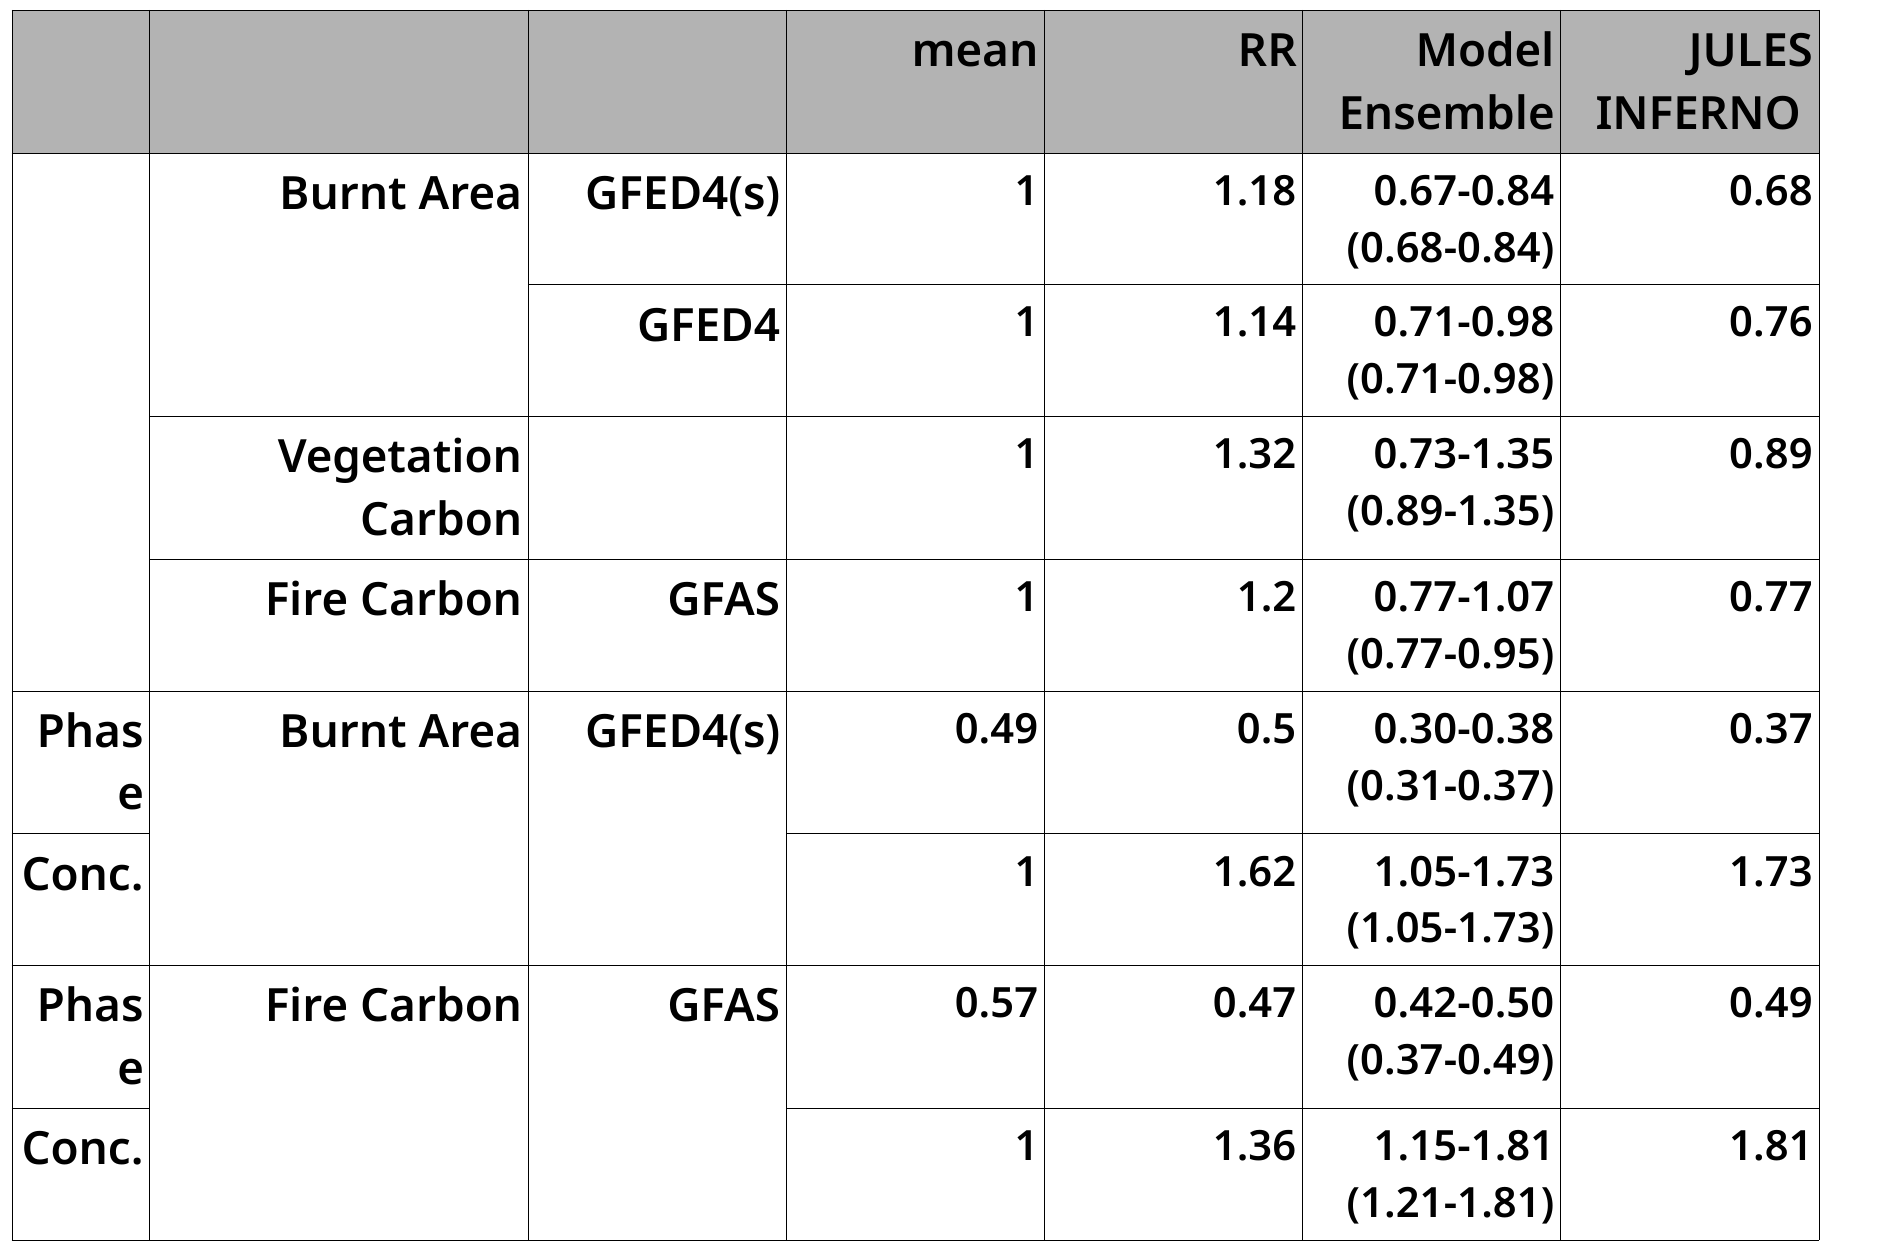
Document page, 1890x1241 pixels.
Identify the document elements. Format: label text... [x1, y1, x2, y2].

table_cell [13, 154, 149, 691]
table_cell Conc. [13, 834, 149, 965]
table_cell 0.71-0.98 (0.71-0.98) [1303, 285, 1560, 416]
table_header Model Ensemble [1303, 11, 1560, 153]
table_cell 1.14 [1045, 285, 1302, 416]
table_cell 1 [787, 285, 1044, 416]
table_cell 0.67-0.84 (0.68-0.84) [1303, 154, 1560, 284]
table_cell Conc. [13, 1109, 149, 1240]
table_cell Burnt Area [150, 154, 528, 416]
table_cell 0.37 [1561, 692, 1819, 833]
table_cell 0.47 [1045, 966, 1302, 1108]
table_cell 0.89 [1561, 417, 1819, 559]
table_cell 0.77-1.07 (0.77-0.95) [1303, 560, 1560, 691]
table_cell 1.2 [1045, 560, 1302, 691]
table_cell GFED4(s) [529, 692, 786, 965]
table_cell 1.18 [1045, 154, 1302, 284]
table_cell 0.76 [1561, 285, 1819, 416]
table_cell 1 [787, 154, 1044, 284]
table_cell 1.73 [1561, 834, 1819, 965]
table_cell 1.05-1.73 (1.05-1.73) [1303, 834, 1560, 965]
table_cell Burnt Area [150, 692, 528, 965]
table_cell Phase [13, 966, 149, 1108]
table_cell [529, 417, 786, 559]
table_cell 1 [787, 417, 1044, 559]
table_cell Fire Carbon [150, 966, 528, 1240]
table_header JULES INFERNO [1561, 11, 1819, 153]
table_cell 1.15-1.81 (1.21-1.81) [1303, 1109, 1560, 1240]
table_cell Vegetation Carbon [150, 417, 528, 559]
table_cell GFAS [529, 966, 786, 1240]
table_cell Fire Carbon [150, 560, 528, 691]
table_cell GFED4 [529, 285, 786, 416]
table_header mean [787, 11, 1044, 153]
table_cell 1 [787, 1109, 1044, 1240]
table_cell 0.57 [787, 966, 1044, 1108]
table_cell 0.73-1.35 (0.89-1.35) [1303, 417, 1560, 559]
table_cell 1.62 [1045, 834, 1302, 965]
table_cell 1 [787, 834, 1044, 965]
table_cell 1.36 [1045, 1109, 1302, 1240]
table_cell 1.81 [1561, 1109, 1819, 1240]
table_header [529, 11, 786, 153]
table_cell 1.32 [1045, 417, 1302, 559]
table_cell GFAS [529, 560, 786, 691]
table_cell 0.68 [1561, 154, 1819, 284]
table_cell GFED4(s) [529, 154, 786, 284]
table_cell 1 [787, 560, 1044, 691]
table_header [13, 11, 149, 153]
table_cell Phase [13, 692, 149, 833]
table_cell 0.30-0.38 (0.31-0.37) [1303, 692, 1560, 833]
table_cell 0.49 [1561, 966, 1819, 1108]
table_cell 0.5 [1045, 692, 1302, 833]
table_header [150, 11, 528, 153]
table_header RR [1045, 11, 1302, 153]
table_cell 0.42-0.50 (0.37-0.49) [1303, 966, 1560, 1108]
table_cell 0.49 [787, 692, 1044, 833]
table_cell 0.77 [1561, 560, 1819, 691]
